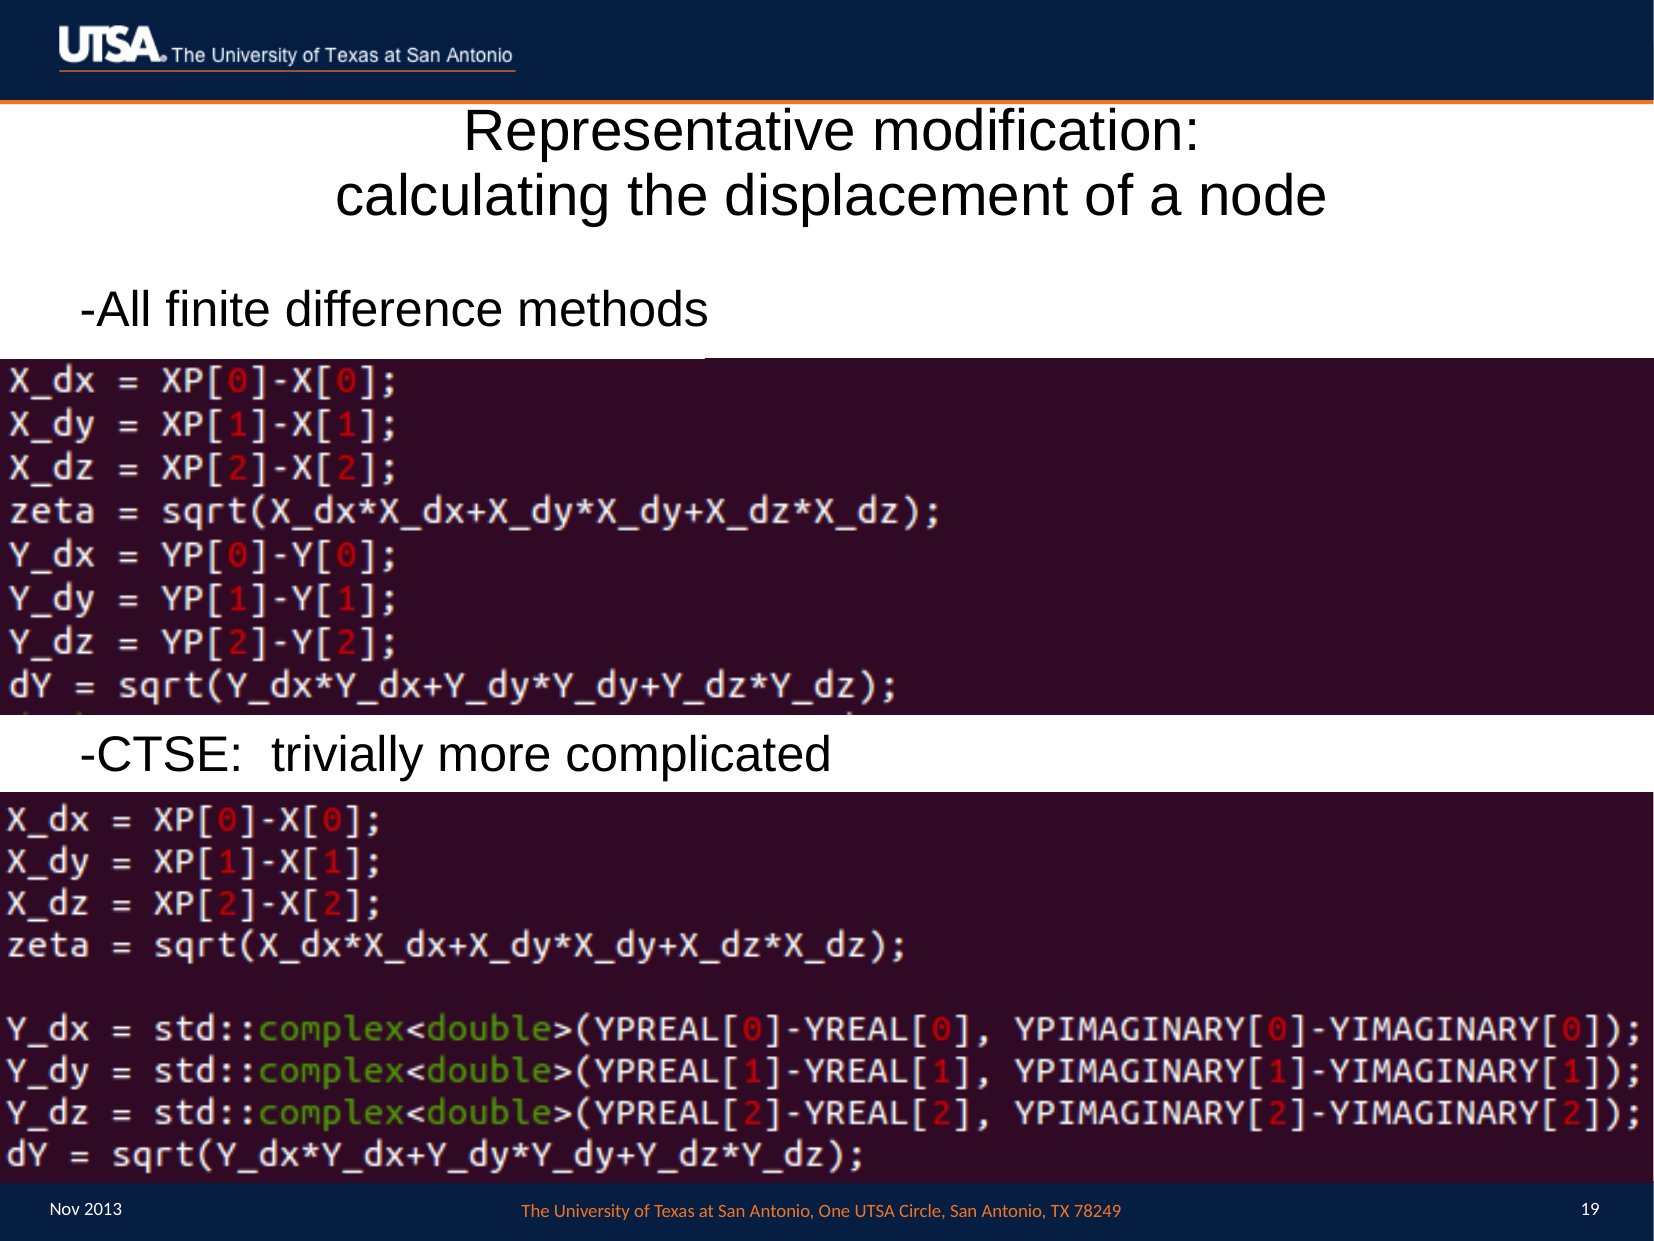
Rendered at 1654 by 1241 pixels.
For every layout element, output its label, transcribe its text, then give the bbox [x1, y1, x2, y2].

text_box -All finite difference methods [64, 274, 725, 346]
title Representative modification: calculating the displacement of a node [51, 30, 1614, 296]
picture [0, 0, 1654, 100]
picture [0, 792, 1654, 1183]
picture [0, 358, 1654, 715]
text_box -CTSE: trivially more complicated [64, 718, 848, 790]
